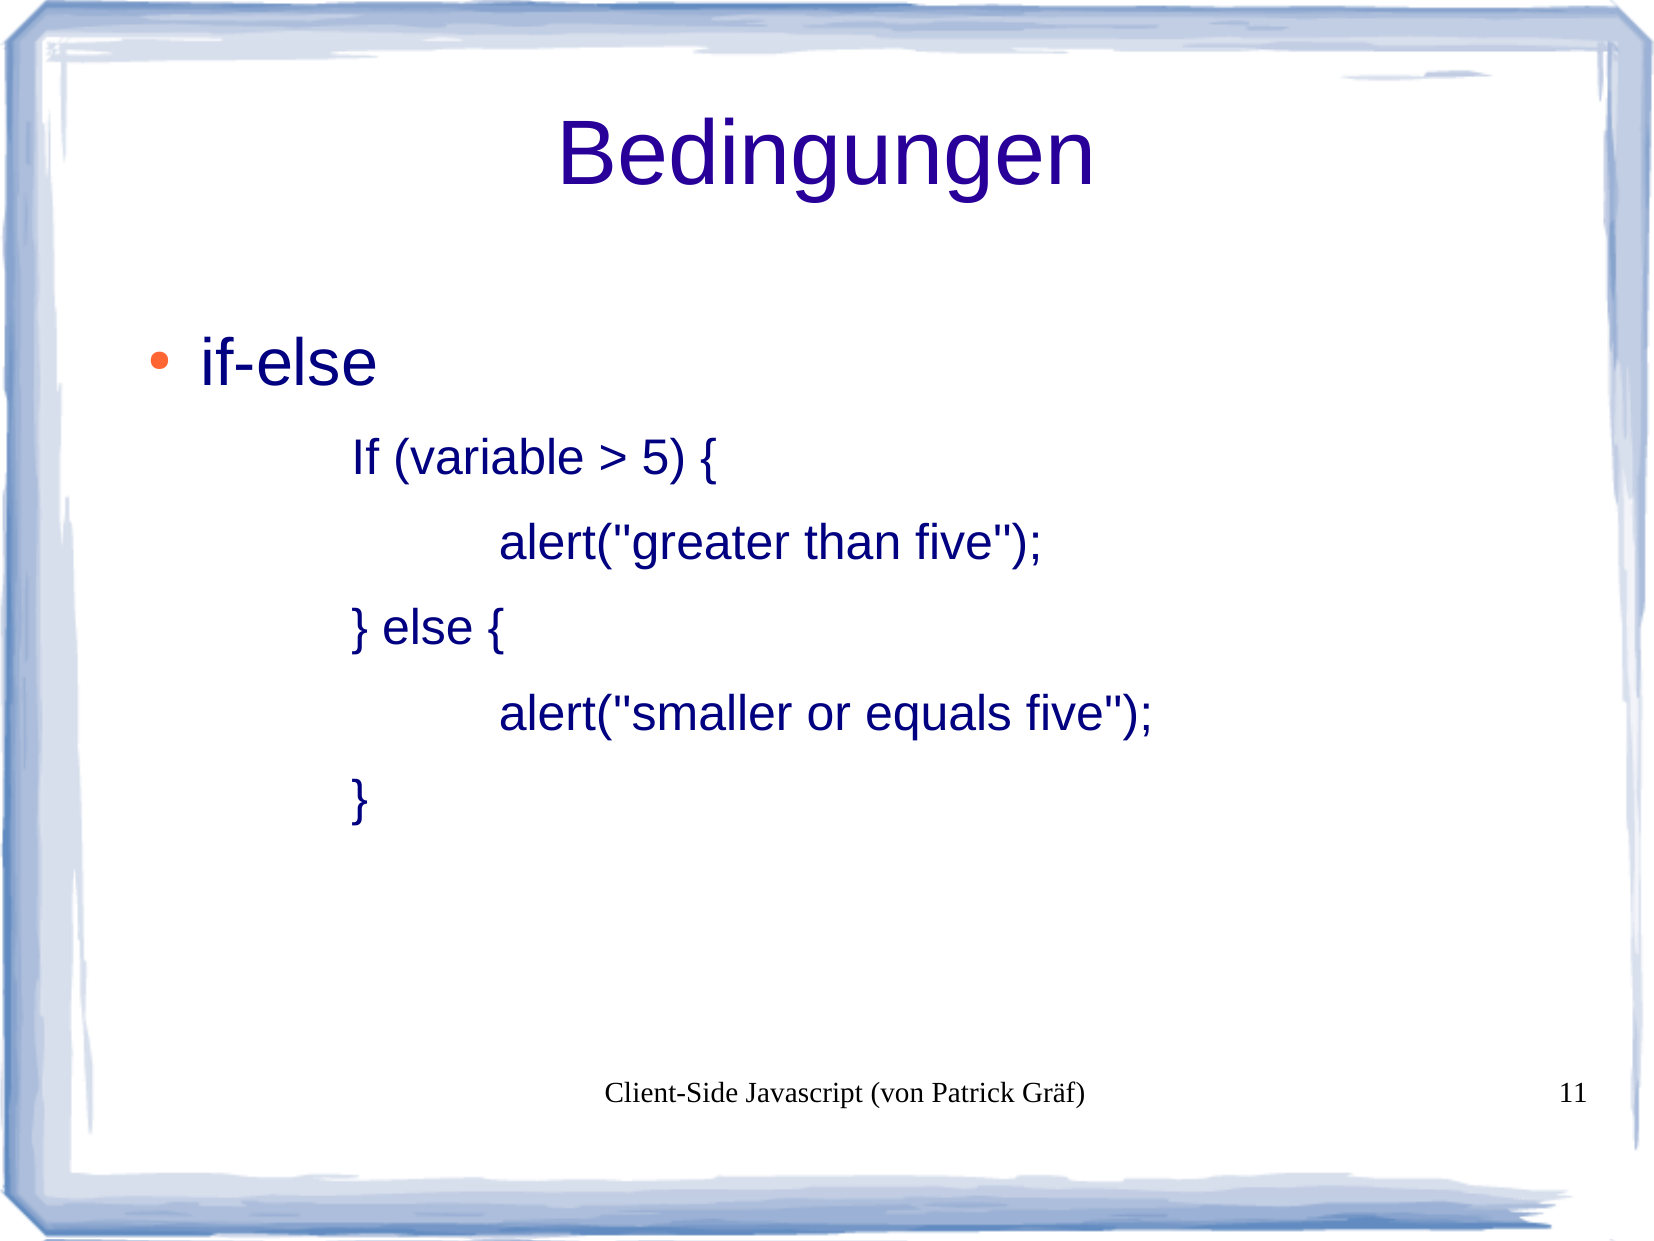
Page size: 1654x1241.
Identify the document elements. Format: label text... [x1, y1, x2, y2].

list if-else If (variable > 5) { alert(''greater than five''); } else { alert(''smaller or equals five''); } [129, 324, 1489, 975]
picture [0, 0, 1654, 1241]
title Bedingungen [82, 49, 1571, 257]
